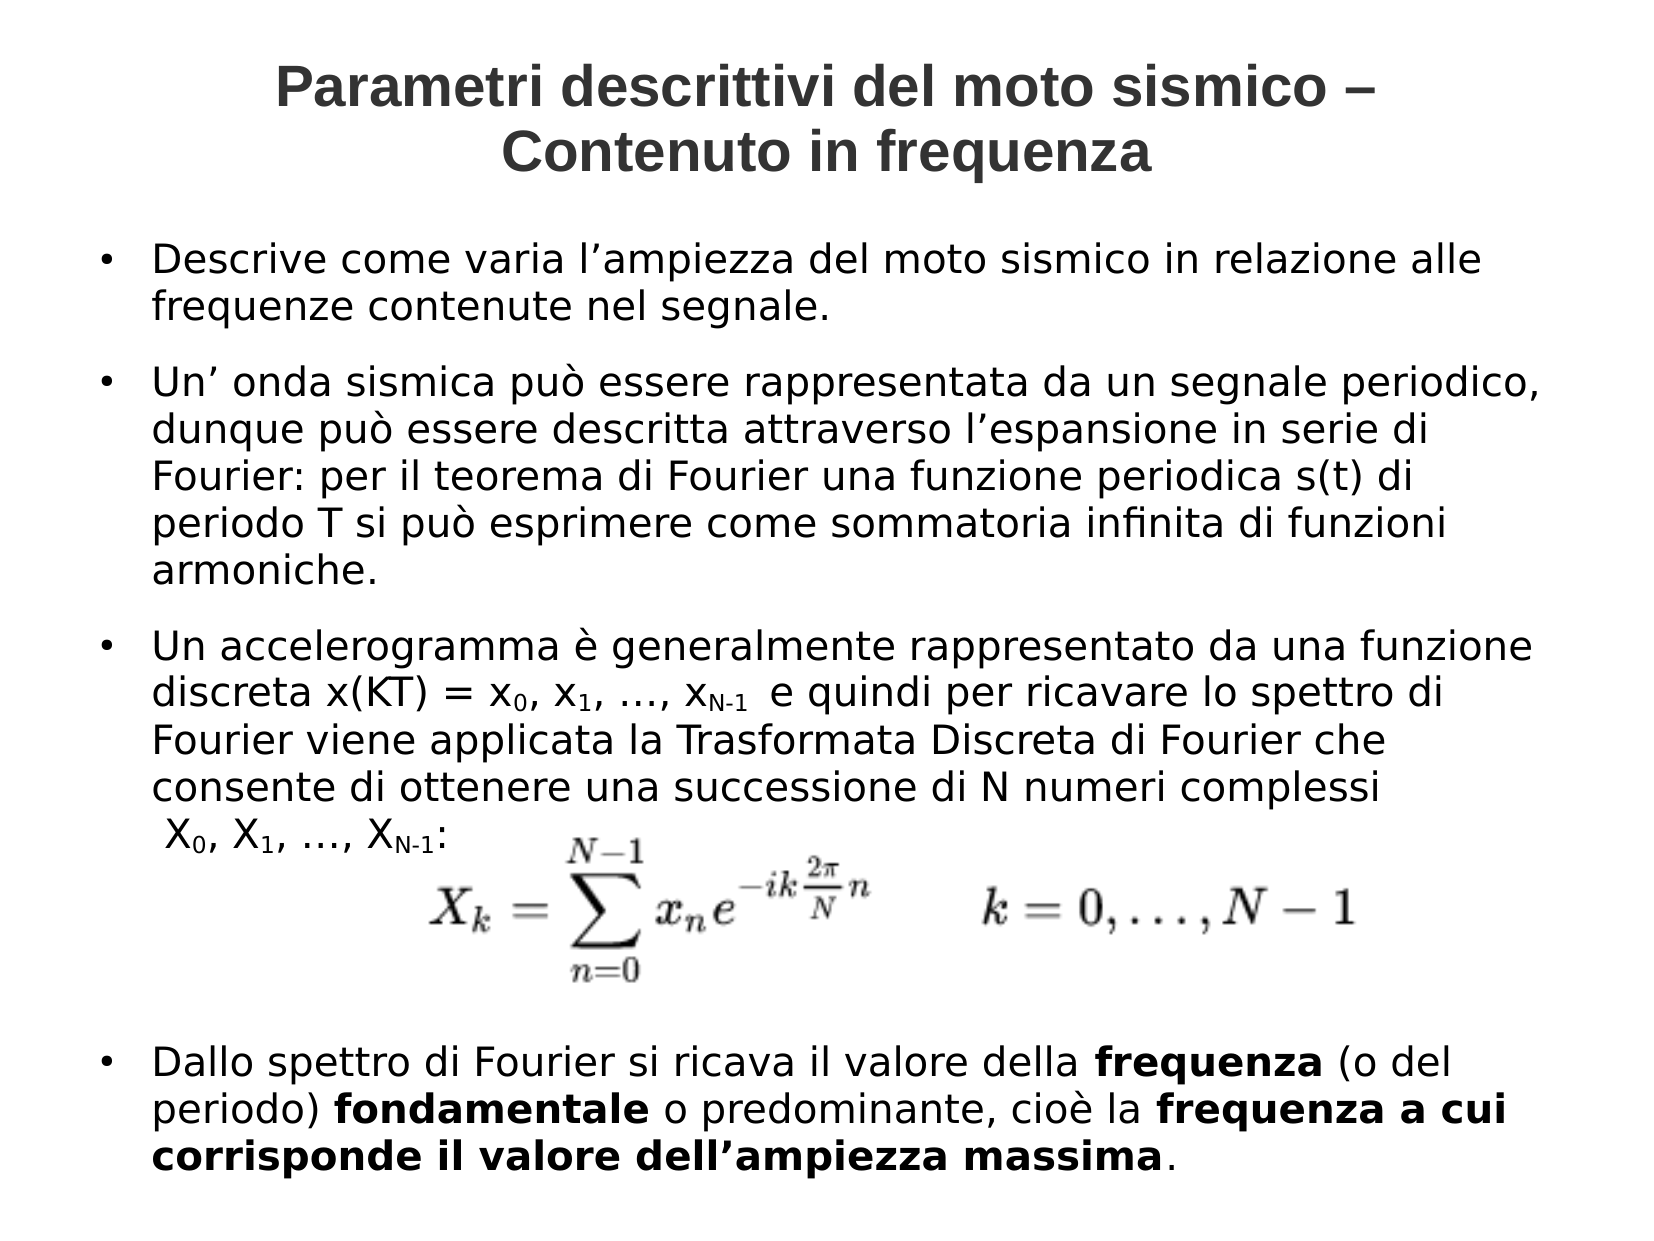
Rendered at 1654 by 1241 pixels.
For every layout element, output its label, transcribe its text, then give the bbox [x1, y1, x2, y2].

list Descrive come varia l’ampiezza del moto sismico in relazione alle frequenze contenute nel segnale. Un’ onda sismica può essere rappresentata da un segnale periodico, dunque può essere descritta attraverso l’espansione in serie di Fourier: per il teorema di Fourier una funzione periodica s(t) di periodo T si può esprimere come sommatoria infinita di funzioni armoniche. Un accelerogramma è generalmente rappresentato da una funzione discreta x(KT) = x0, x1, …, xN-1 e quindi per ricavare lo spettro di Fourier viene applicata la Trasformata Discreta di Fourier che consente di ottenere una successione di N numeri complessi X0, X1, …, XN-1: Dallo spettro di Fourier si ricava il valore della frequenza (o del periodo) fondamentale o predominante, cioè la frequenza a cui corrisponde il valore dell’ampiezza massima. [82, 236, 1571, 1182]
title Parametri descrittivi del moto sismico – Contenuto in frequenza [82, 49, 1571, 189]
picture [428, 826, 1359, 993]
